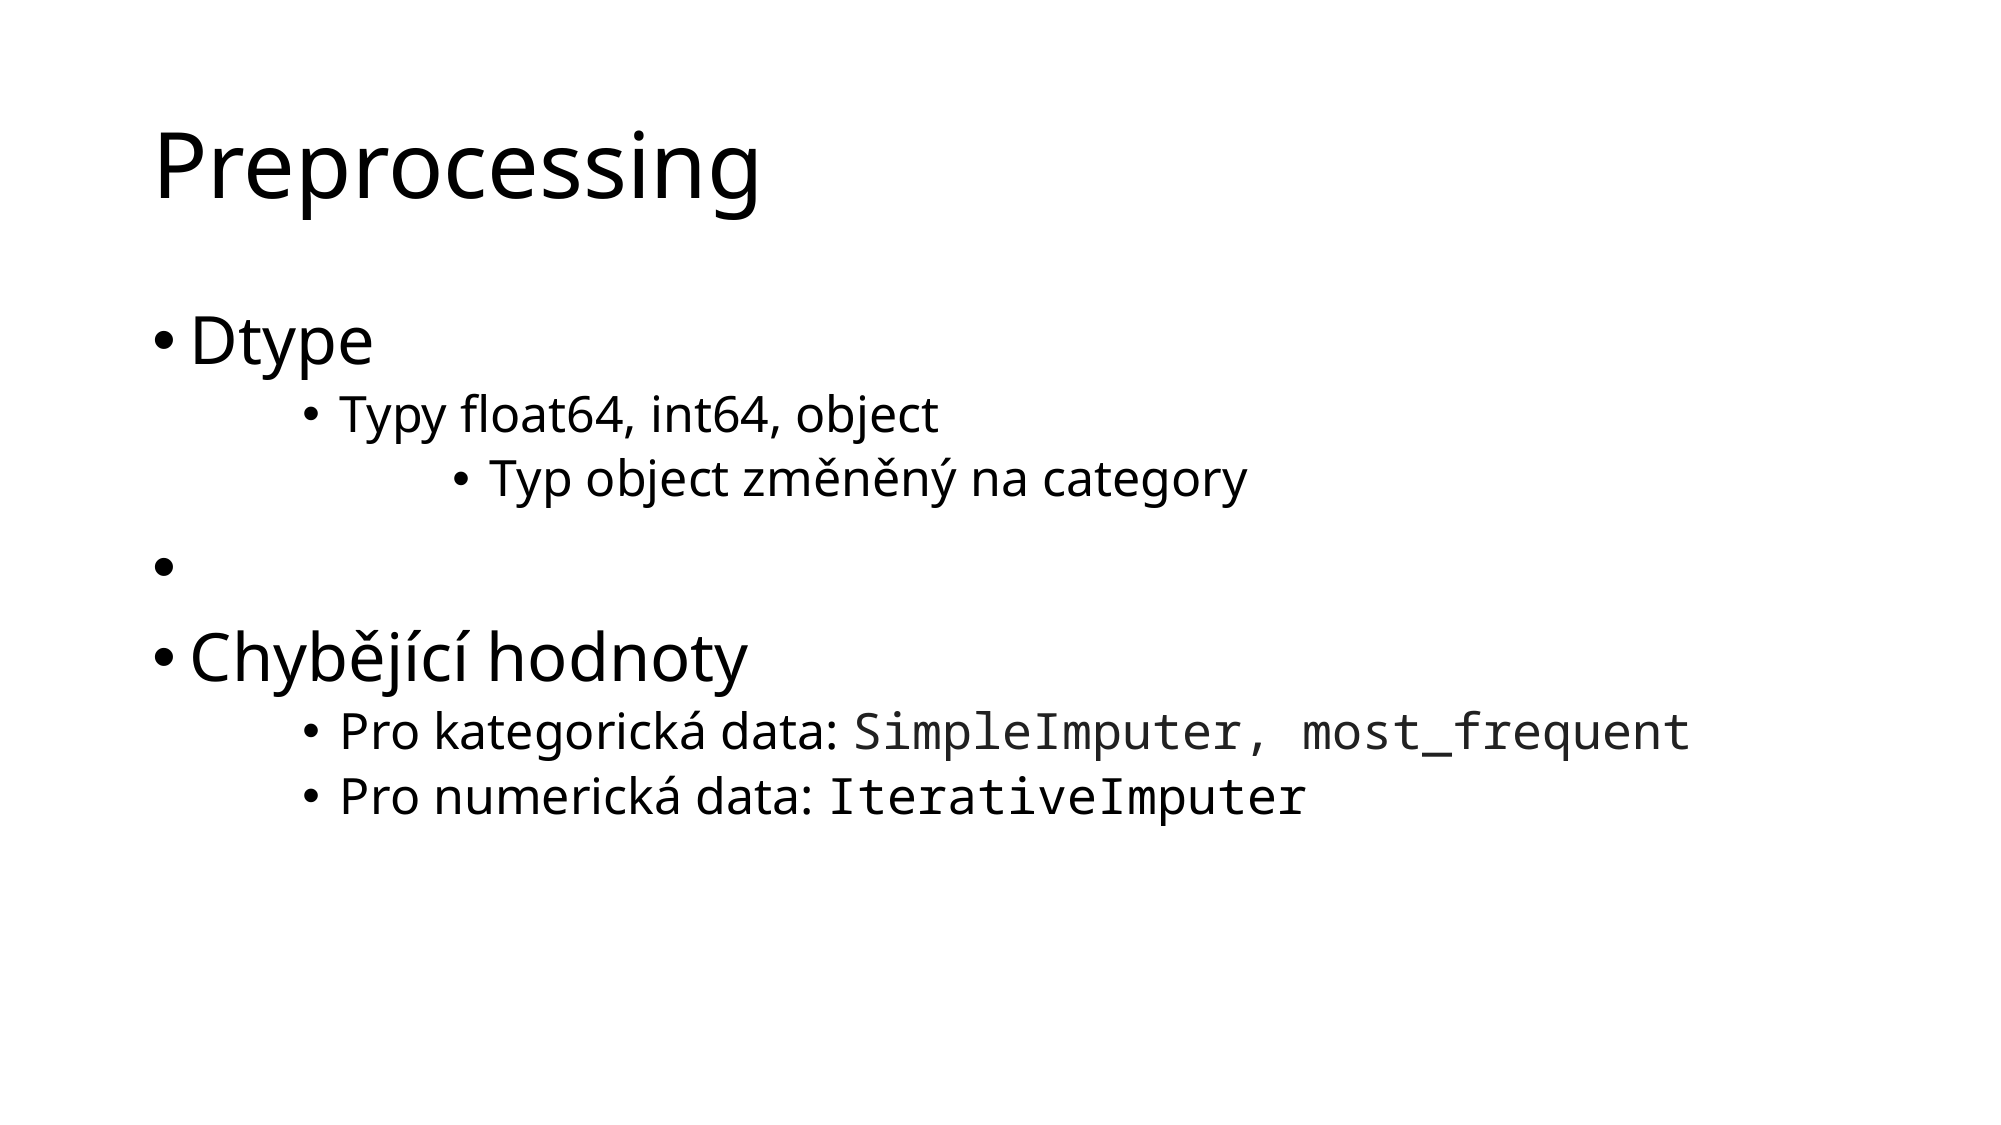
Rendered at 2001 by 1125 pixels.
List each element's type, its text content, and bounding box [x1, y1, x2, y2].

list Dtype Typy float64, int64, object Typ object změněný na category Chybějící hodnoty Pro kategorická data: SimpleImputer, most_frequent Pro numerická data: IterativeImputer [137, 299, 1863, 1014]
title Preprocessing [137, 59, 1863, 278]
